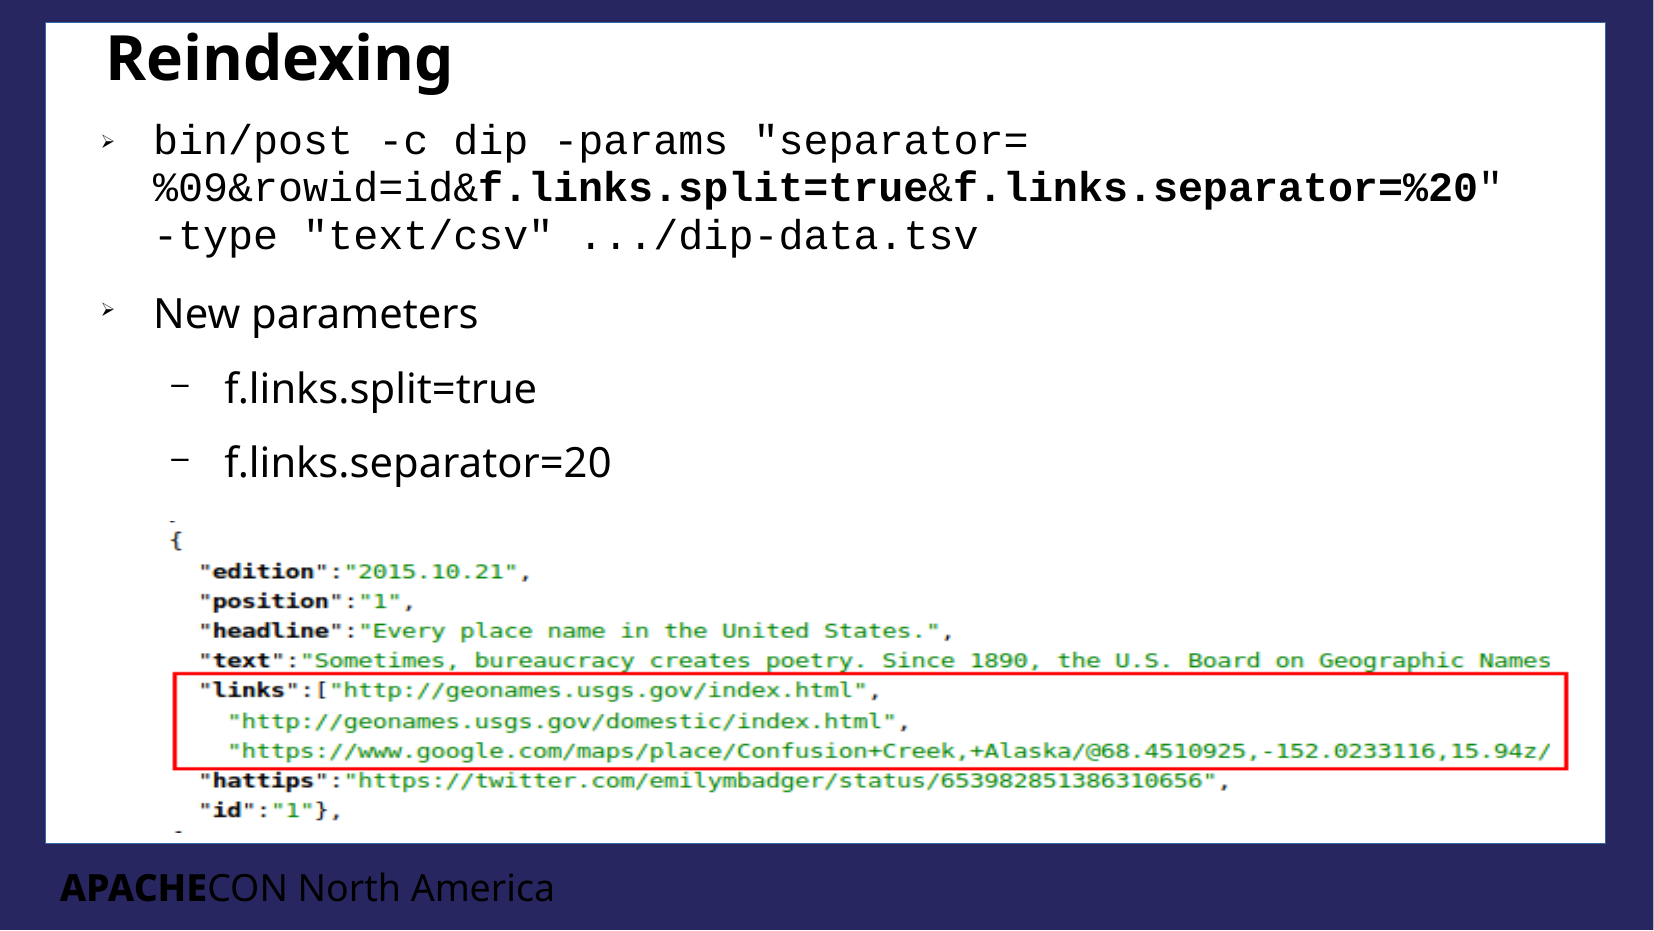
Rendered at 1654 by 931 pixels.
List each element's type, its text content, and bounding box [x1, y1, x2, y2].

picture [115, 521, 1571, 833]
title Reindexing [105, 17, 1546, 95]
list bin/post -c dip -params "separator=%09&rowid=id&f.links.split=true&f.links.separator=%20" -type "text/csv" .../dip-data.tsv New parameters f.links.split=true f.links.separator=20 [82, 120, 1571, 757]
